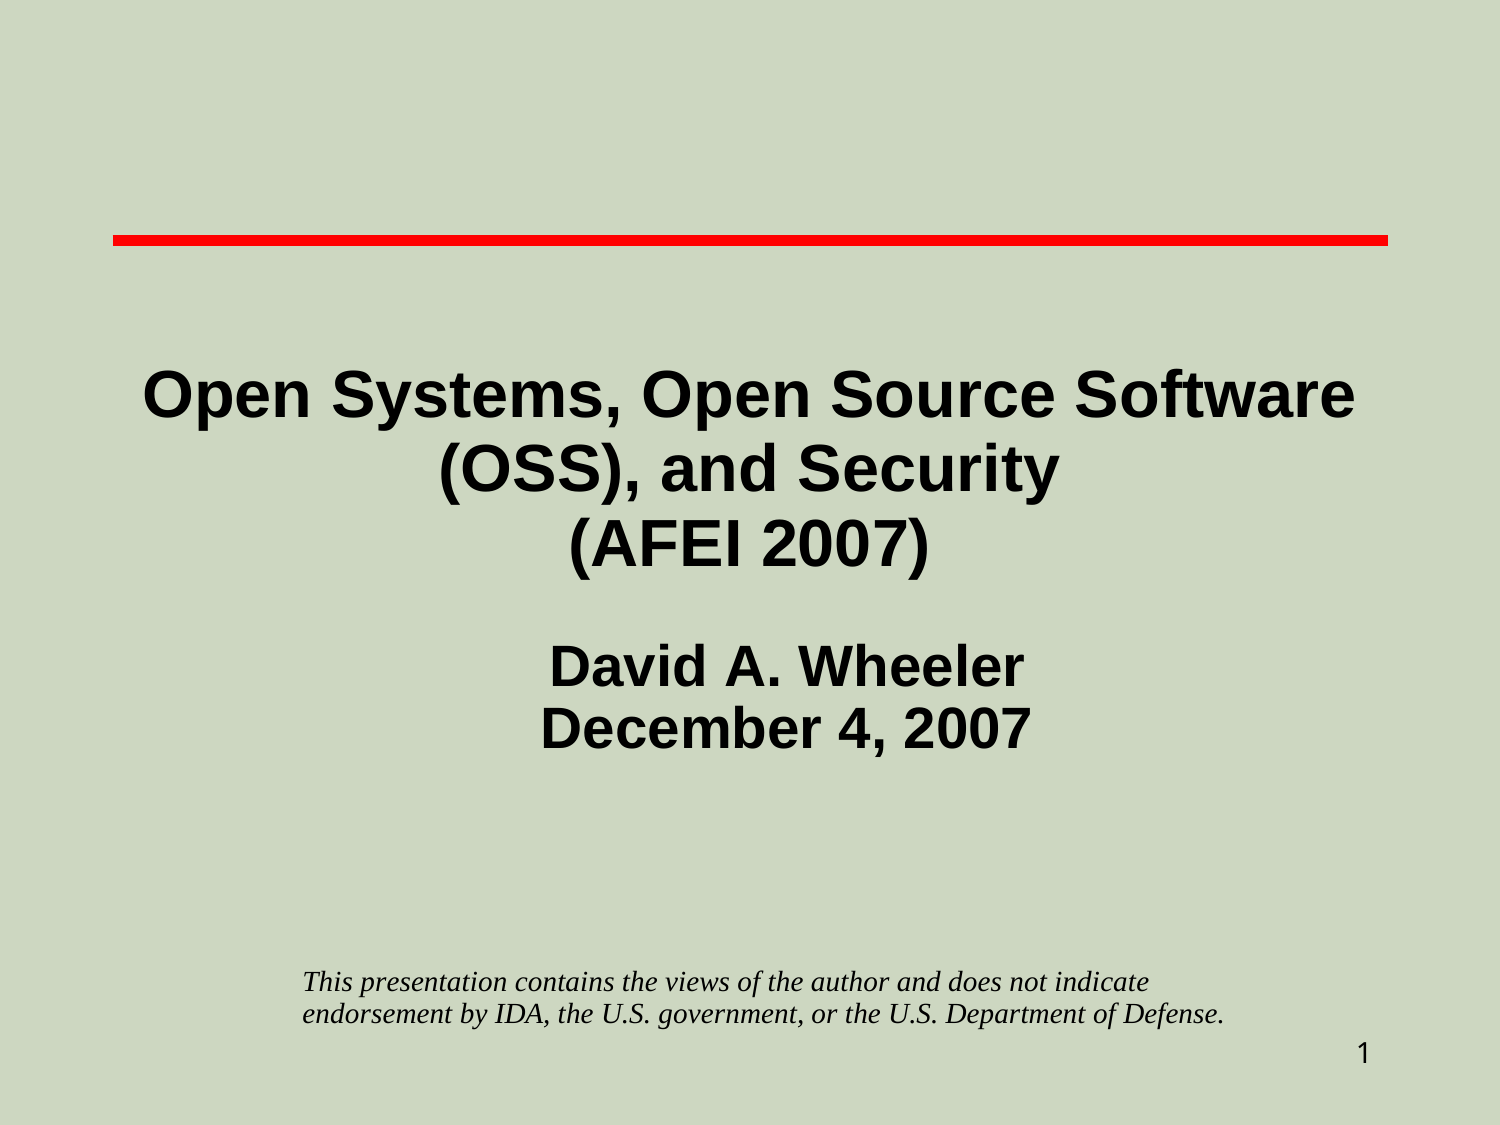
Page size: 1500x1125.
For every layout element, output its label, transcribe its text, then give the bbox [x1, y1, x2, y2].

subtitle David A. Wheeler December 4, 2007 [225, 637, 1276, 926]
text_box This presentation contains the views of the author and does not indicate endorsement by IDA, the U.S. government, or the U.S. Department of Defense. [287, 957, 1276, 1038]
title Open Systems, Open Source Software (OSS), and Security (AFEI 2007) [112, 348, 1388, 589]
